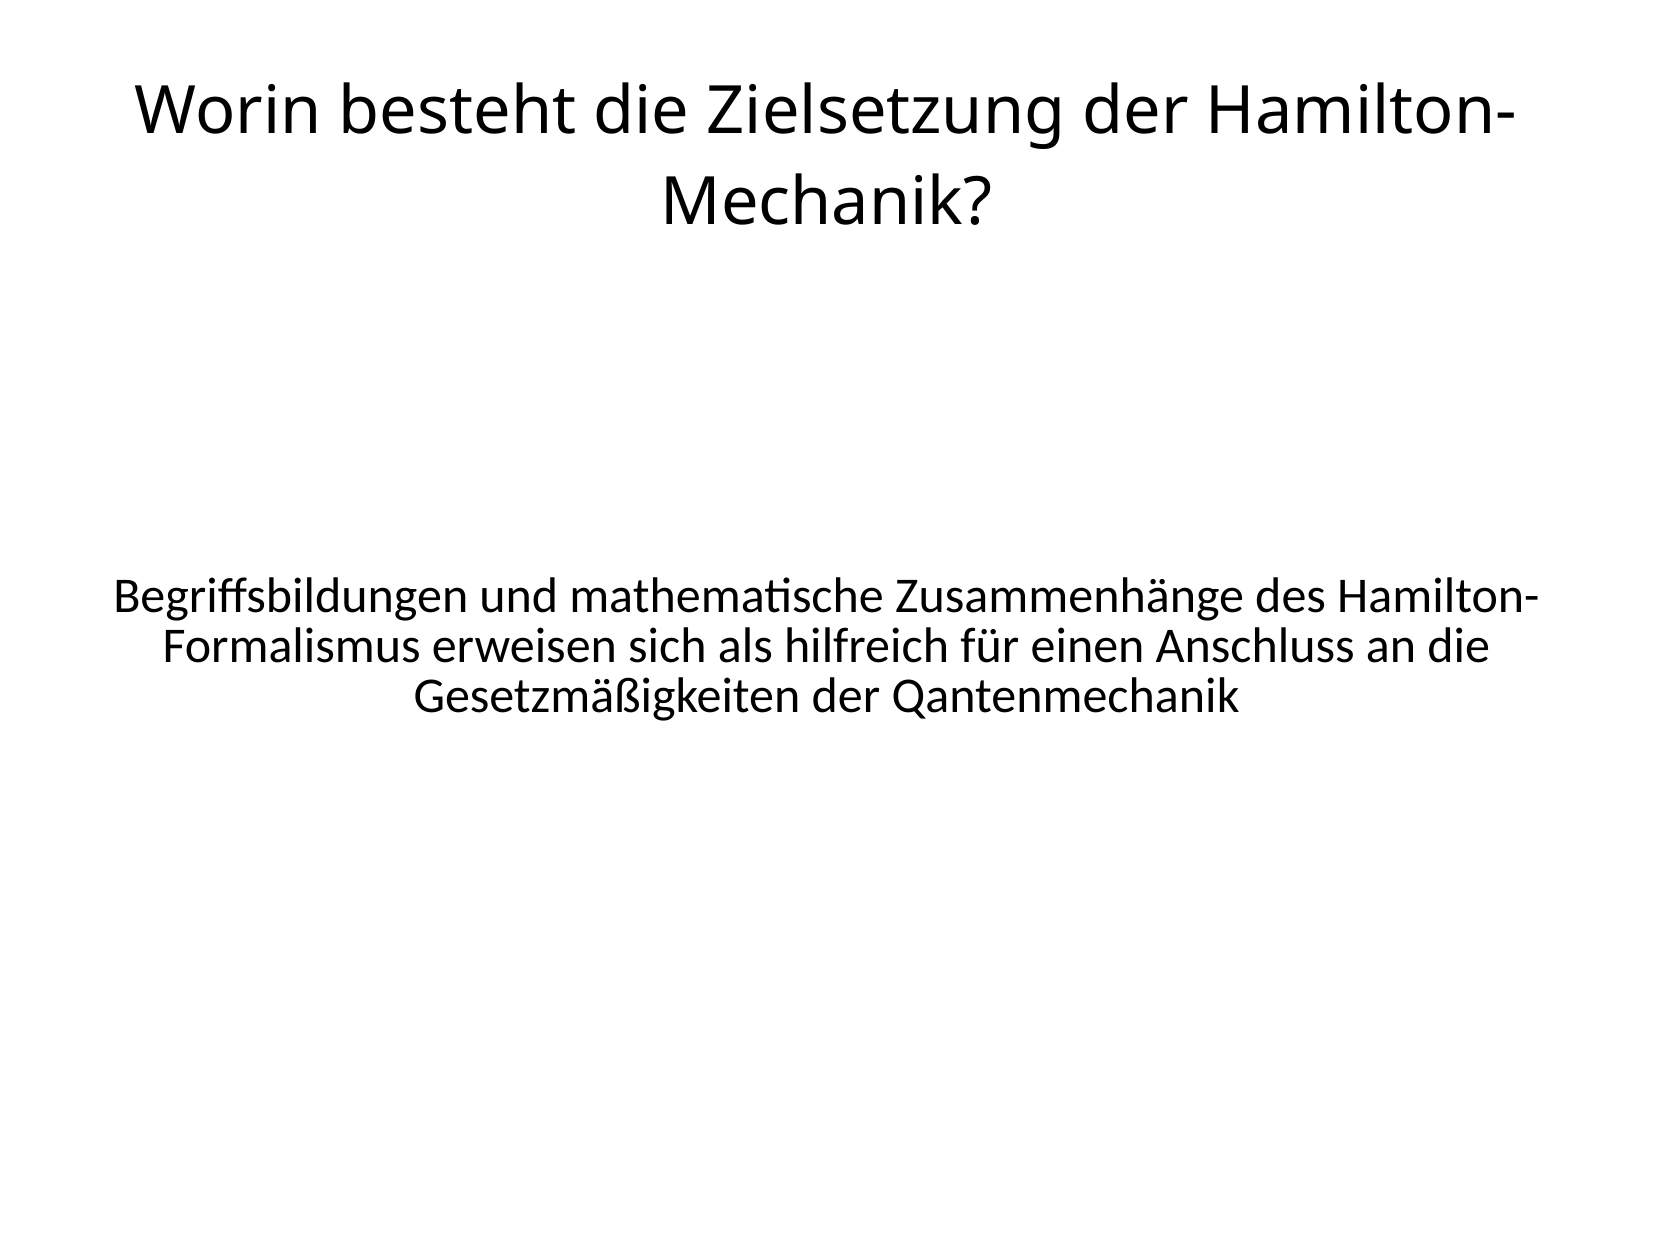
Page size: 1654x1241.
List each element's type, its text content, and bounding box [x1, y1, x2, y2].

subtitle Begriffsbildungen und mathematische Zusammenhänge des Hamilton-Formalismus erweisen sich als hilfreich für einen Anschluss an die Gesetzmäßigkeiten der Qantenmechanik [82, 290, 1571, 1010]
title Worin besteht die Zielsetzung der Hamilton-Mechanik? [82, 49, 1571, 257]
